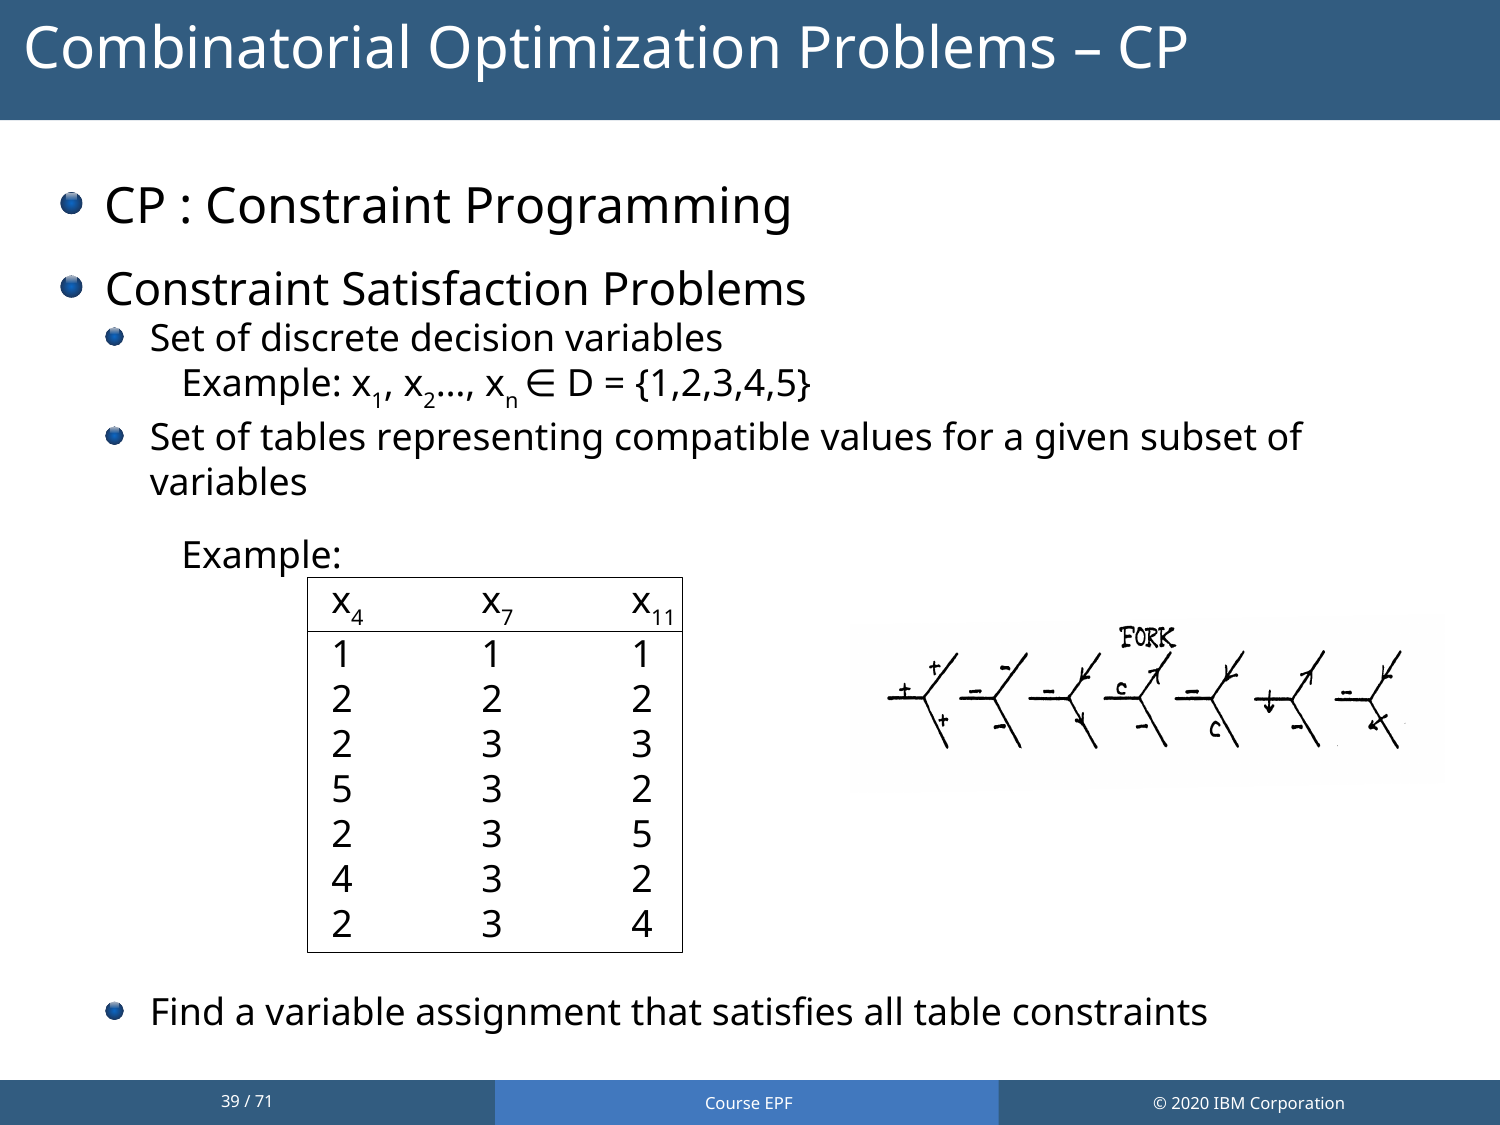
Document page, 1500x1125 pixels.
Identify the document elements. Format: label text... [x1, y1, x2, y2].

picture [850, 614, 1445, 793]
list CP : Constraint Programming Constraint Satisfaction Problems Set of discrete decision variables Example: x1, x2…, xn ∈ D = {1,2,3,4,5} Set of tables representing compatible values for a given subset of variables Example: x4 x7 x11 1 1 1 2 2 2 2 3 3 5 3 2 2 3 5 4 3 2 2 3 4 Find a variable assignment that satisfies all table constraints [45, 165, 1441, 1042]
title Combinatorial Optimization Problems – CP [0, 0, 1500, 121]
